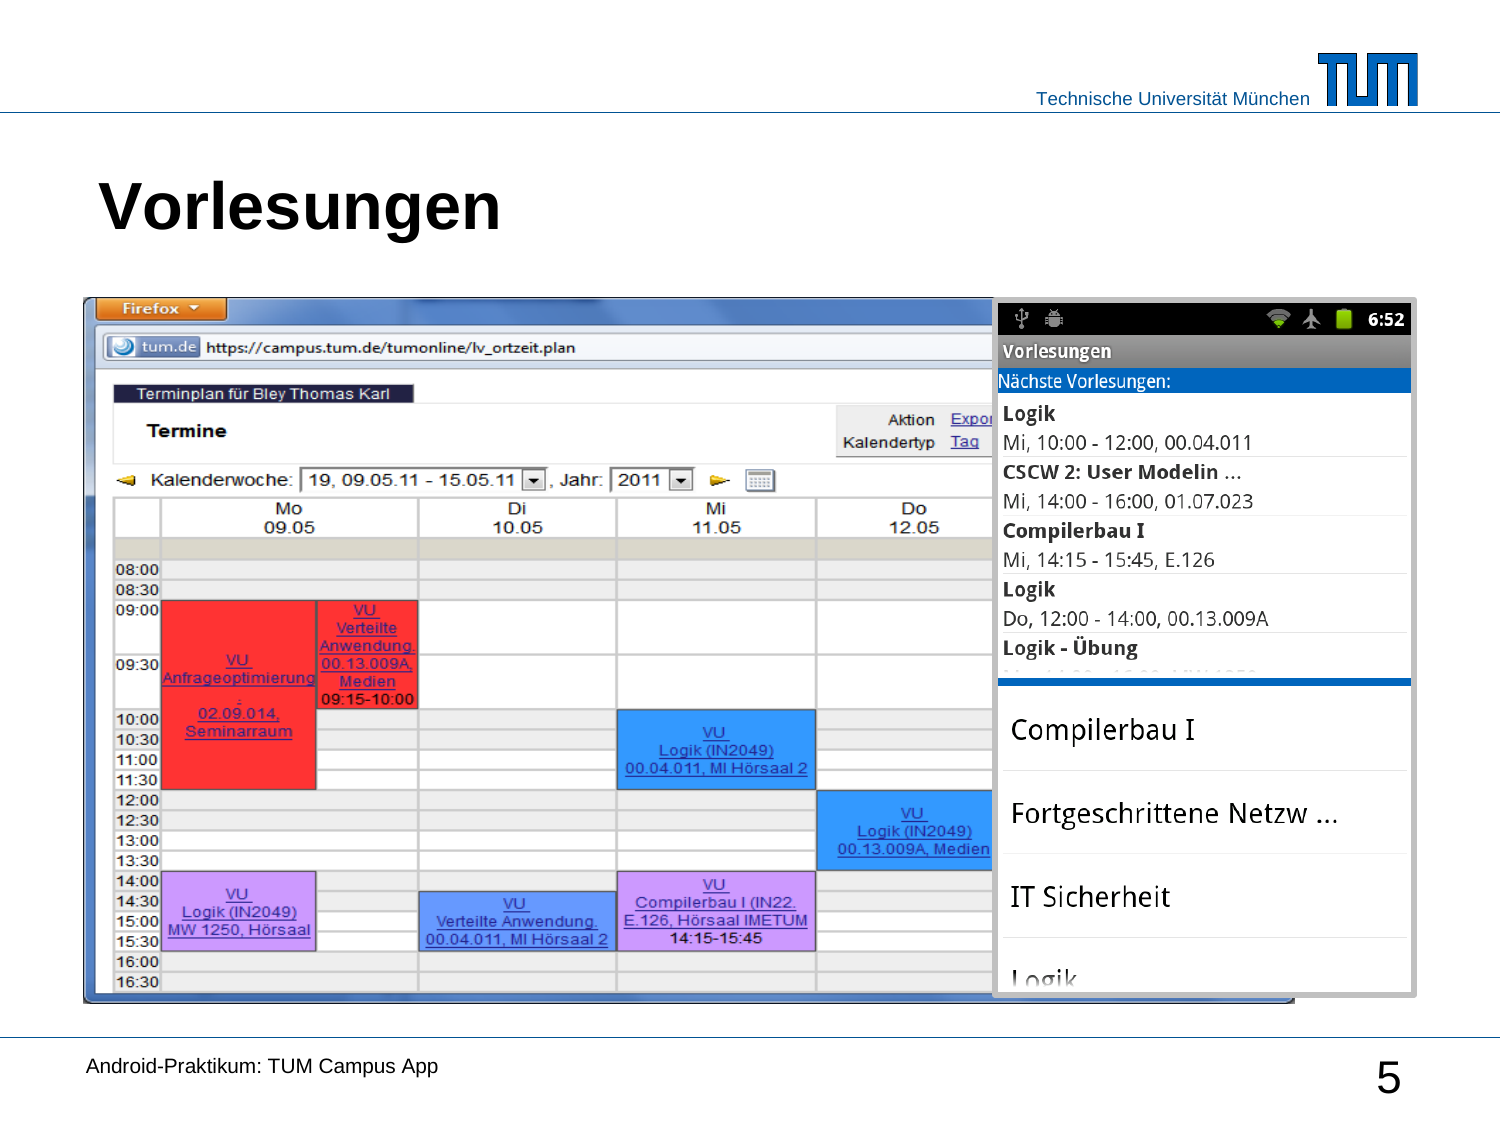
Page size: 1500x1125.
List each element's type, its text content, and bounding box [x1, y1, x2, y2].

picture [997, 302, 1412, 992]
picture [83, 297, 1295, 1004]
title Vorlesungen [83, 149, 1417, 250]
